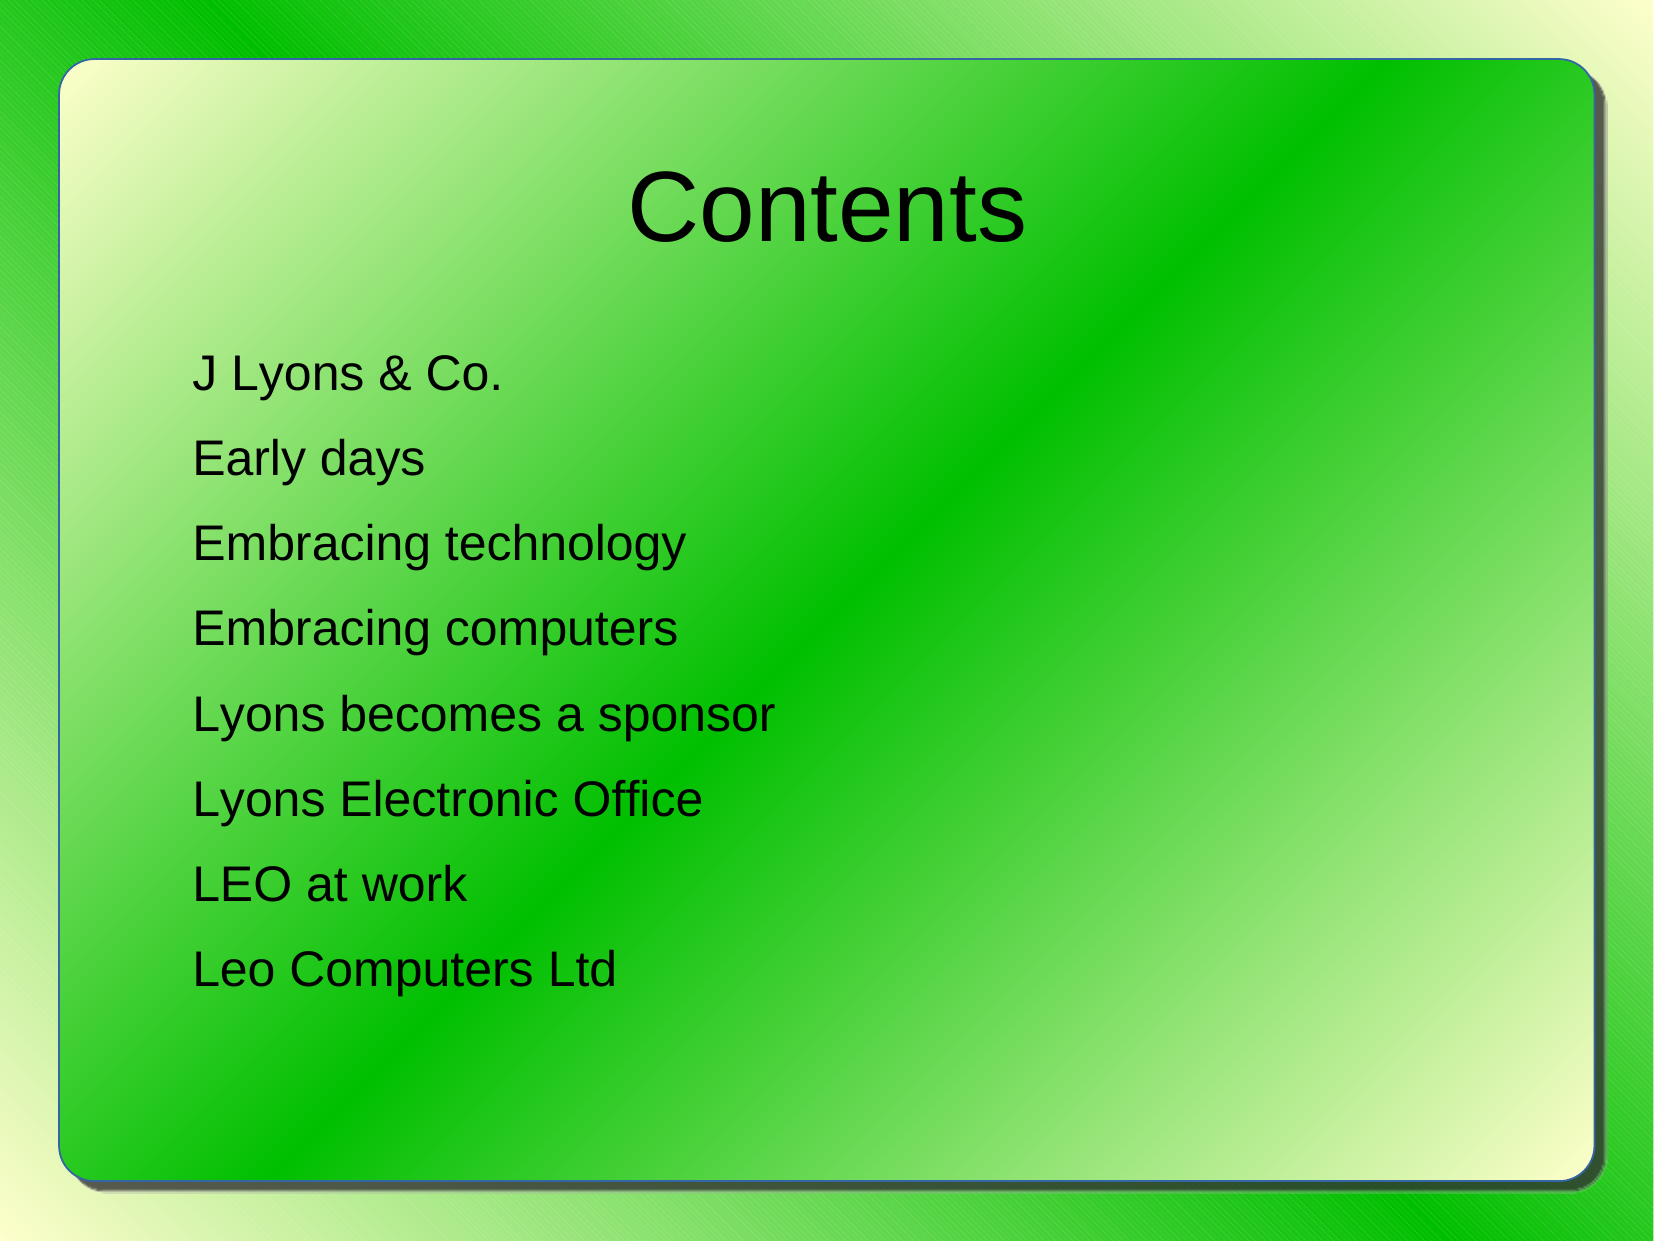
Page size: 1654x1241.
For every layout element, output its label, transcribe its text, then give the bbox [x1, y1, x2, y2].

list J Lyons & Co. Early days Embracing technology Embracing computers Lyons becomes a sponsor Lyons Electronic Office LEO at work Leo Computers Ltd [121, 344, 1534, 1127]
title Contents [121, 102, 1534, 310]
